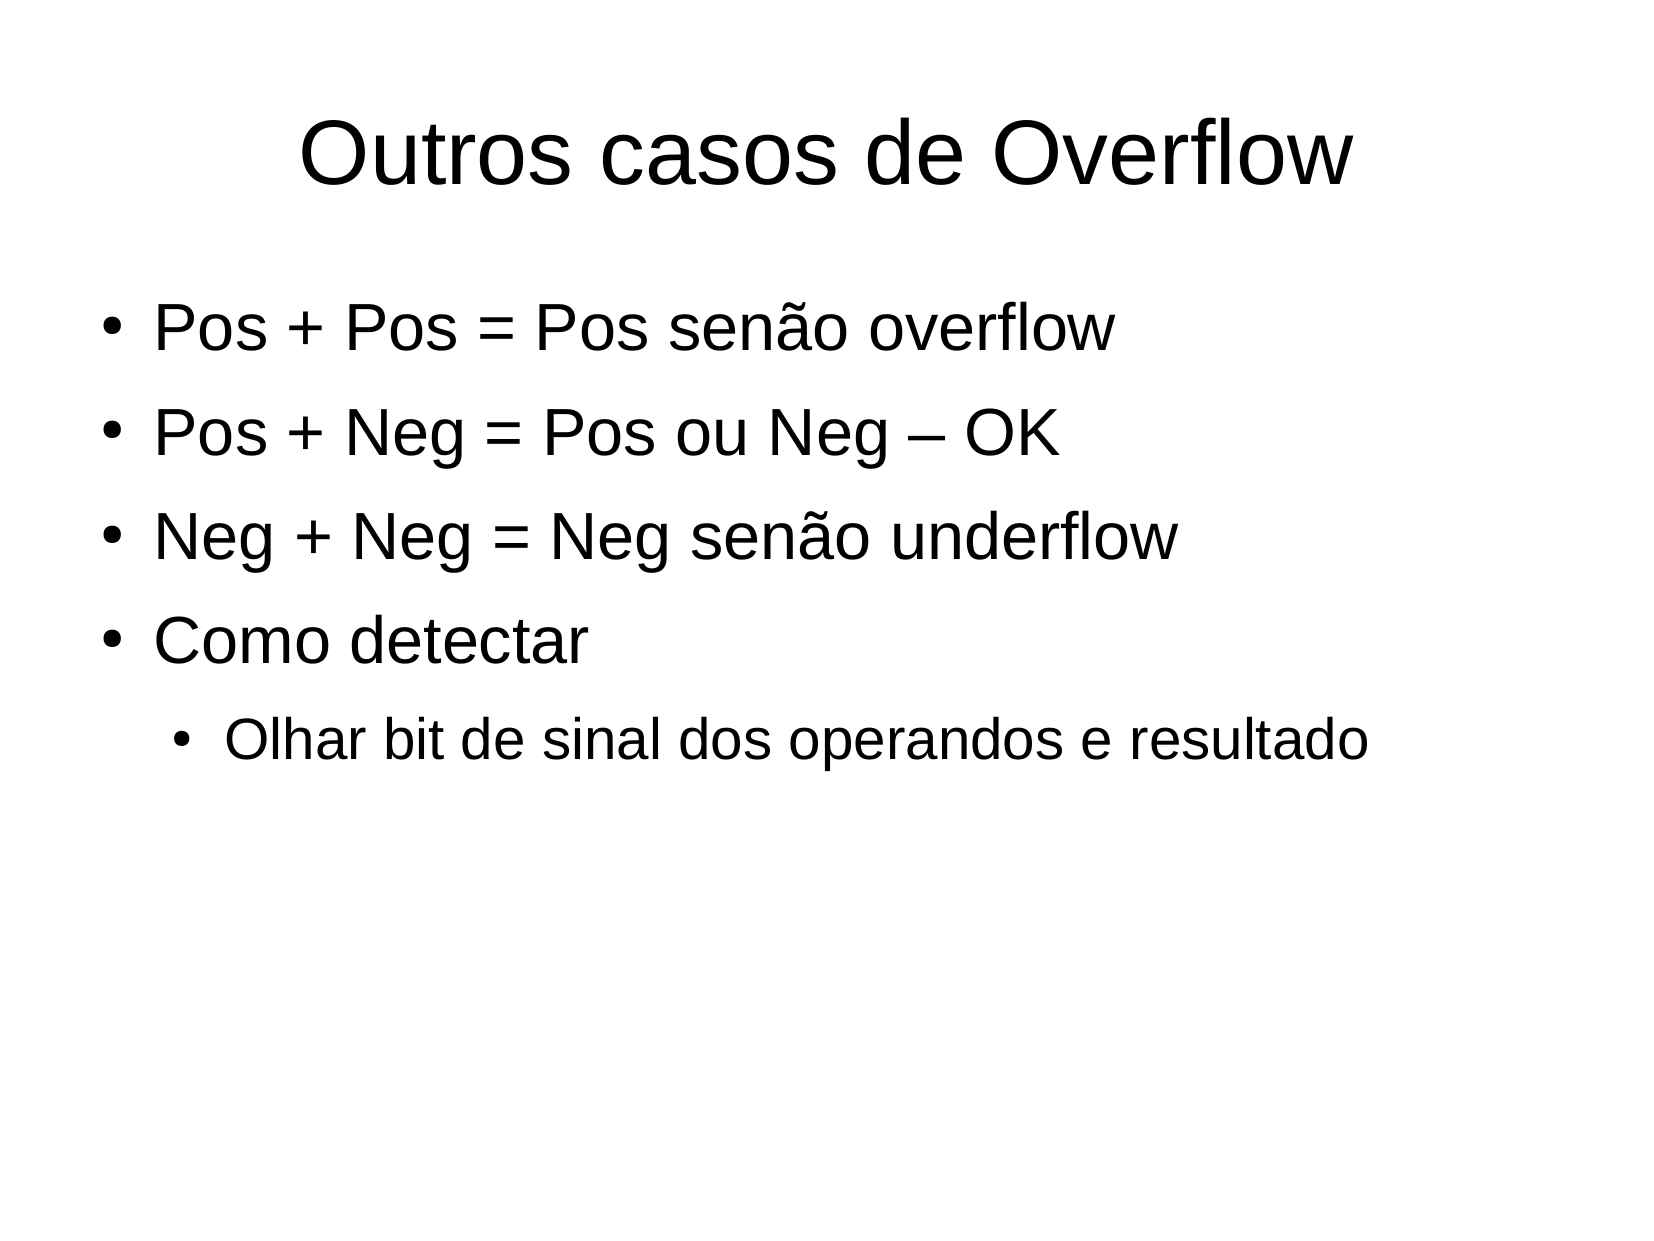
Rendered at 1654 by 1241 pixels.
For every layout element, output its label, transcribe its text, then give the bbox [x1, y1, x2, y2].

title Outros casos de Overflow [82, 49, 1571, 257]
list Pos + Pos = Pos senão overflow Pos + Neg = Pos ou Neg – OK Neg + Neg = Neg senão underflow Como detectar Olhar bit de sinal dos operandos e resultado [82, 290, 1571, 827]
